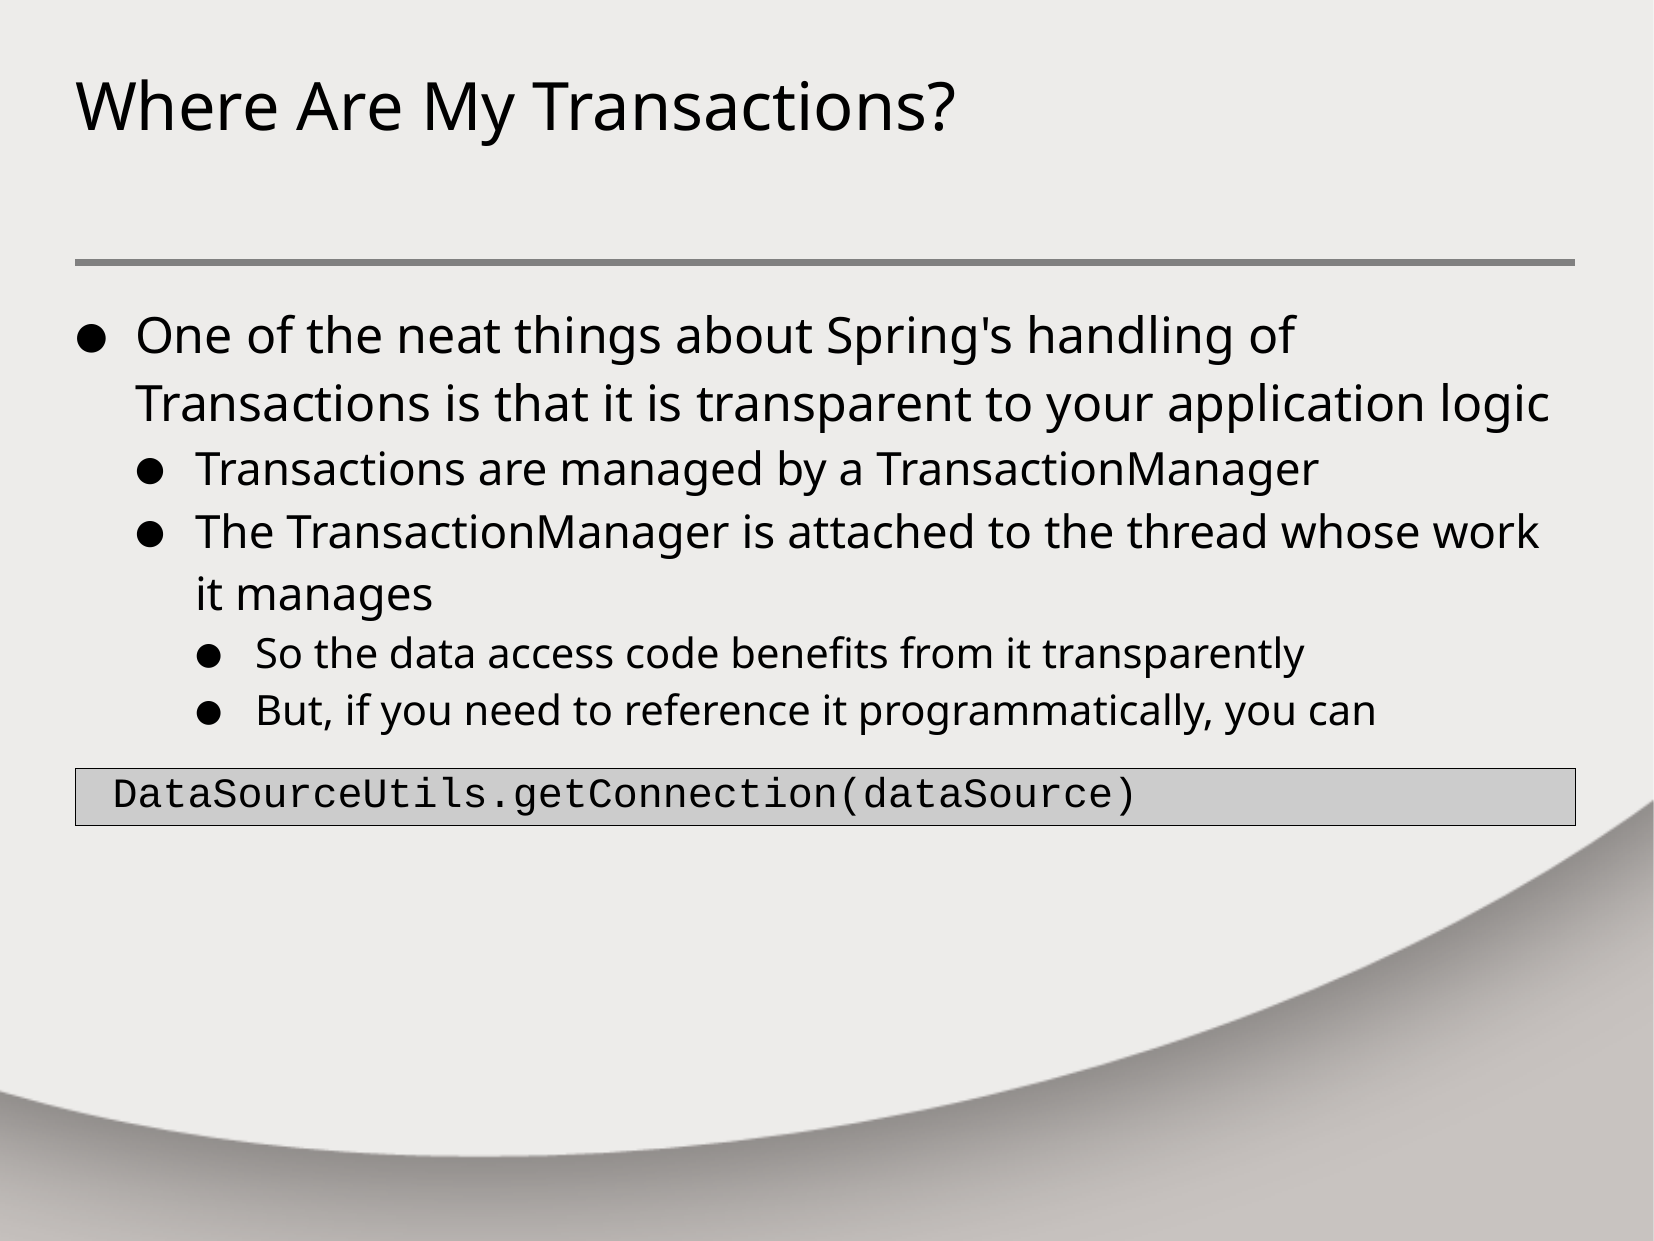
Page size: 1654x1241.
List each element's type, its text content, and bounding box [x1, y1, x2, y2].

list One of the neat things about Spring's handling of Transactions is that it is transparent to your application logic Transactions are managed by a TransactionManager The TransactionManager is attached to the thread whose work it manages So the data access code benefits from it transparently But, if you need to reference it programmatically, you can [75, 826, 1576, 1163]
text_box DataSourceUtils.getConnection(dataSource) [75, 768, 1576, 826]
title Where Are My Transactions? [75, 75, 1576, 226]
list One of the neat things about Spring's handling of Transactions is that it is transparent to your application logic Transactions are managed by a TransactionManager The TransactionManager is attached to the thread whose work it manages So the data access code benefits from it transparently But, if you need to reference it programmatically, you can [75, 300, 1576, 768]
picture [0, 0, 1654, 1241]
